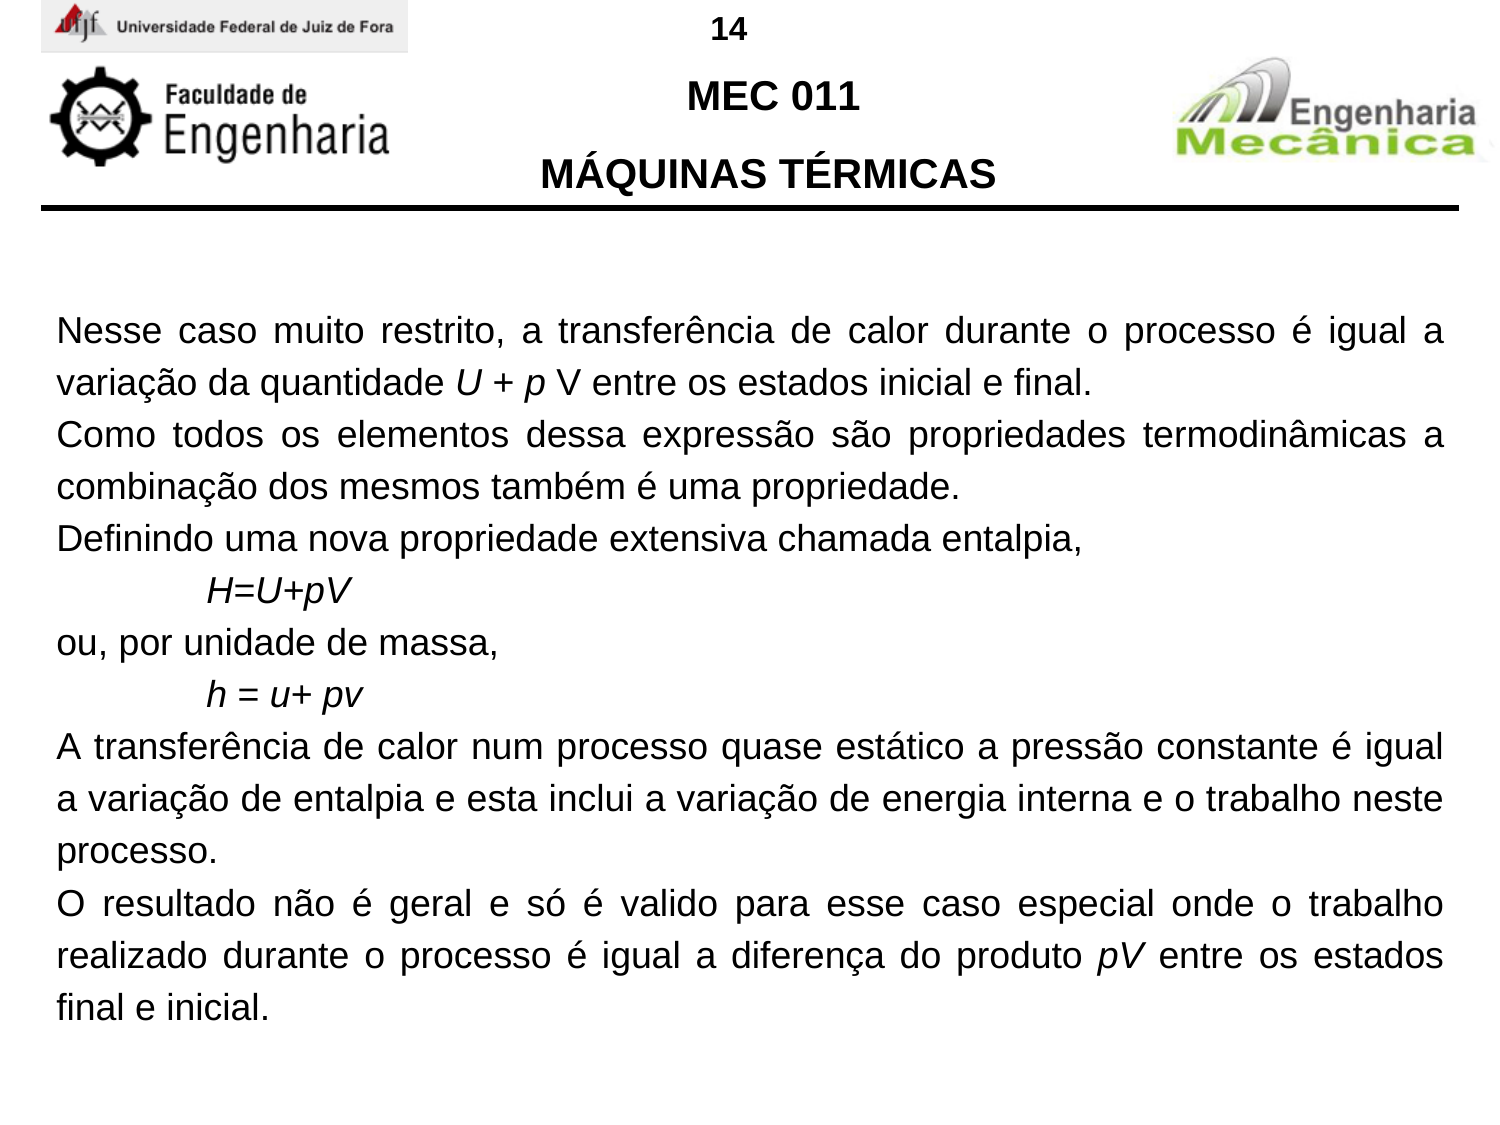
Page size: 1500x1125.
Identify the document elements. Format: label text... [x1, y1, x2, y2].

text_box Nesse caso muito restrito, a transferência de calor durante o processo é igual a variação da quantidade U + p V entre os estados inicial e final. Como todos os elementos dessa expressão são propriedades termodinâmicas a combinação dos mesmos também é uma propriedade. Definindo uma nova propriedade extensiva chamada entalpia, H=U+pV ou, por unidade de massa, h = u+ pv A transferência de calor num processo quase estático a pressão constante é igual a variação de entalpia e esta inclui a variação de energia interna e o trabalho neste processo. O resultado não é geral e só é valido para esse caso especial onde o trabalho realizado durante o processo é igual a diferença do produto pV entre os estados final e inicial. [41, 290, 1459, 1036]
picture [41, 0, 408, 174]
picture [1151, 54, 1500, 167]
